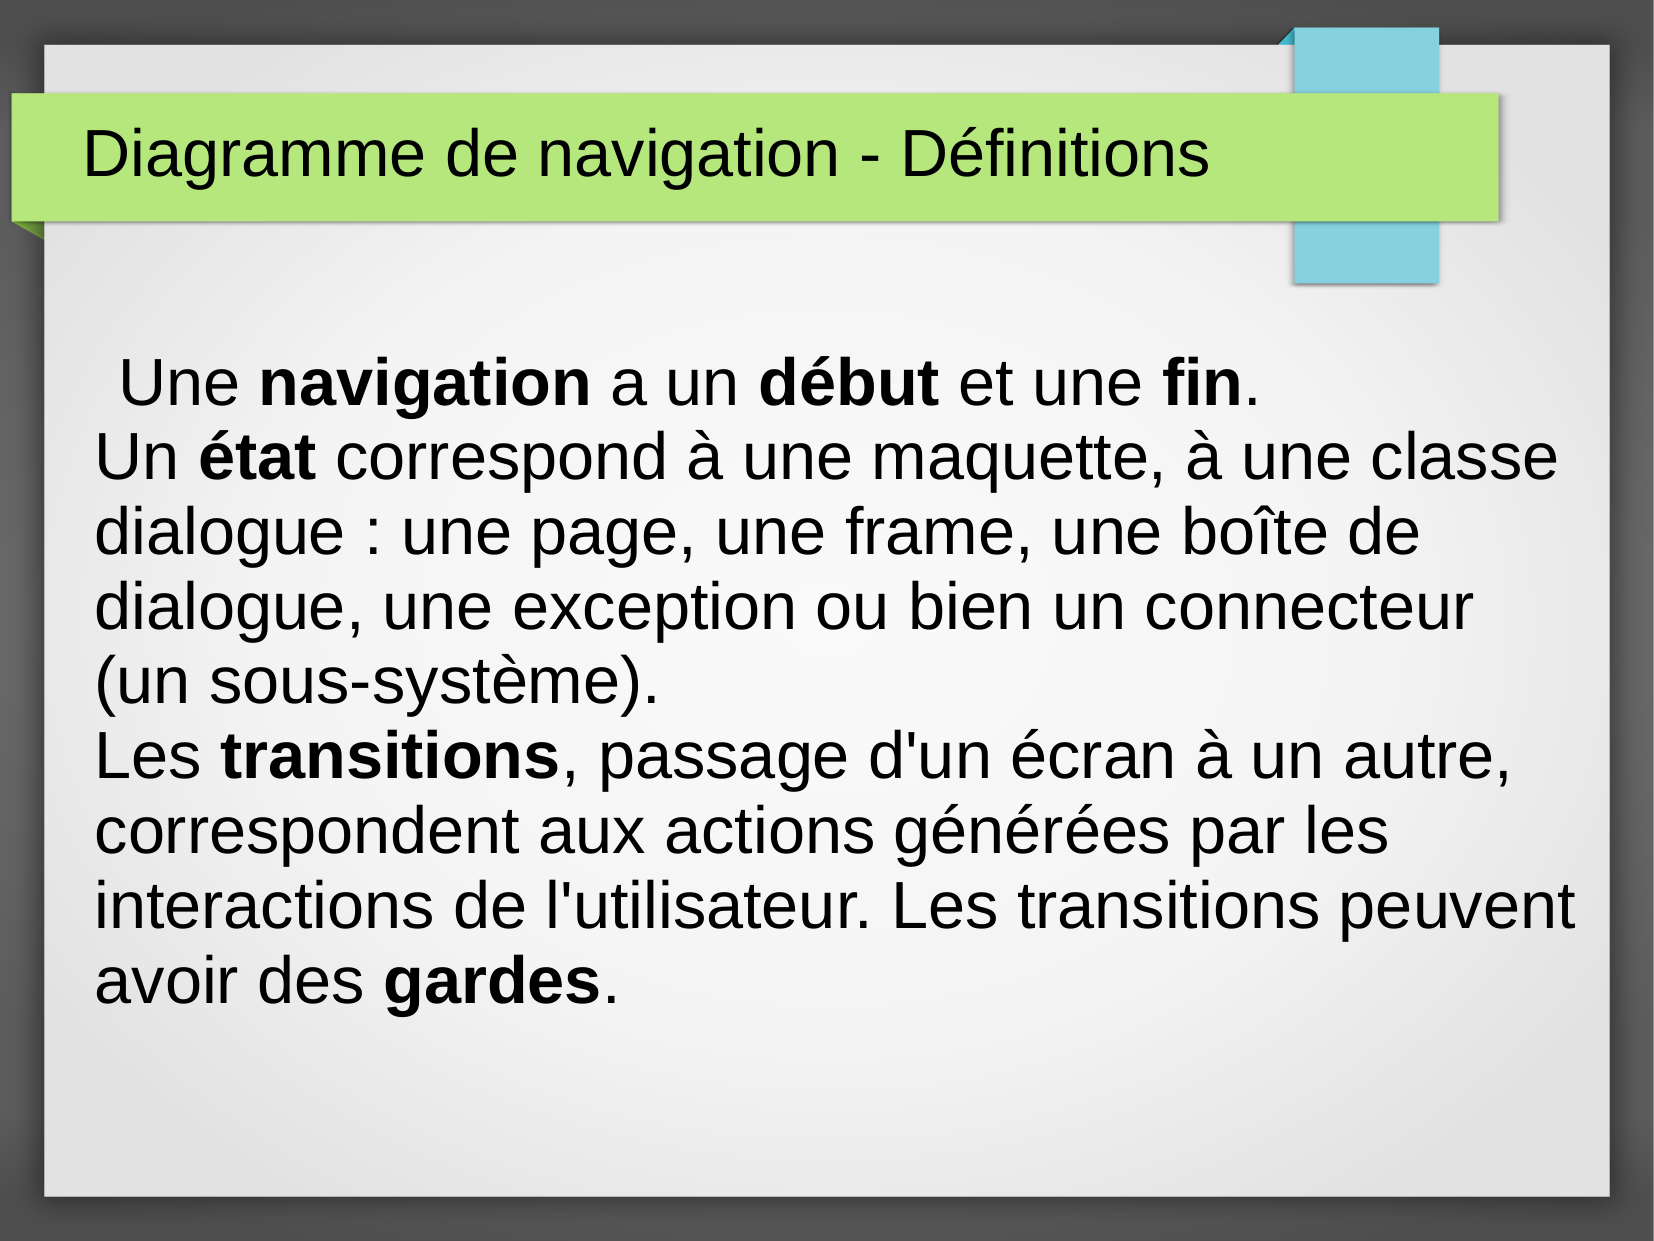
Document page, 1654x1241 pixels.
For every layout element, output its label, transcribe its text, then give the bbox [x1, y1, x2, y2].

picture [0, 0, 1654, 1241]
title Diagramme de navigation - Définitions [82, 94, 1264, 213]
subtitle Une navigation a un début et une fin. Un état correspond à une maquette, à une classe dialogue : une page, une frame, une boîte de dialogue, une exception ou bien un connecteur (un sous-système). Les transitions, passage d'un écran à un autre, correspondent aux actions générées par les interactions de l'utilisateur. Les transitions peuvent avoir des gardes. [94, 321, 1583, 1041]
